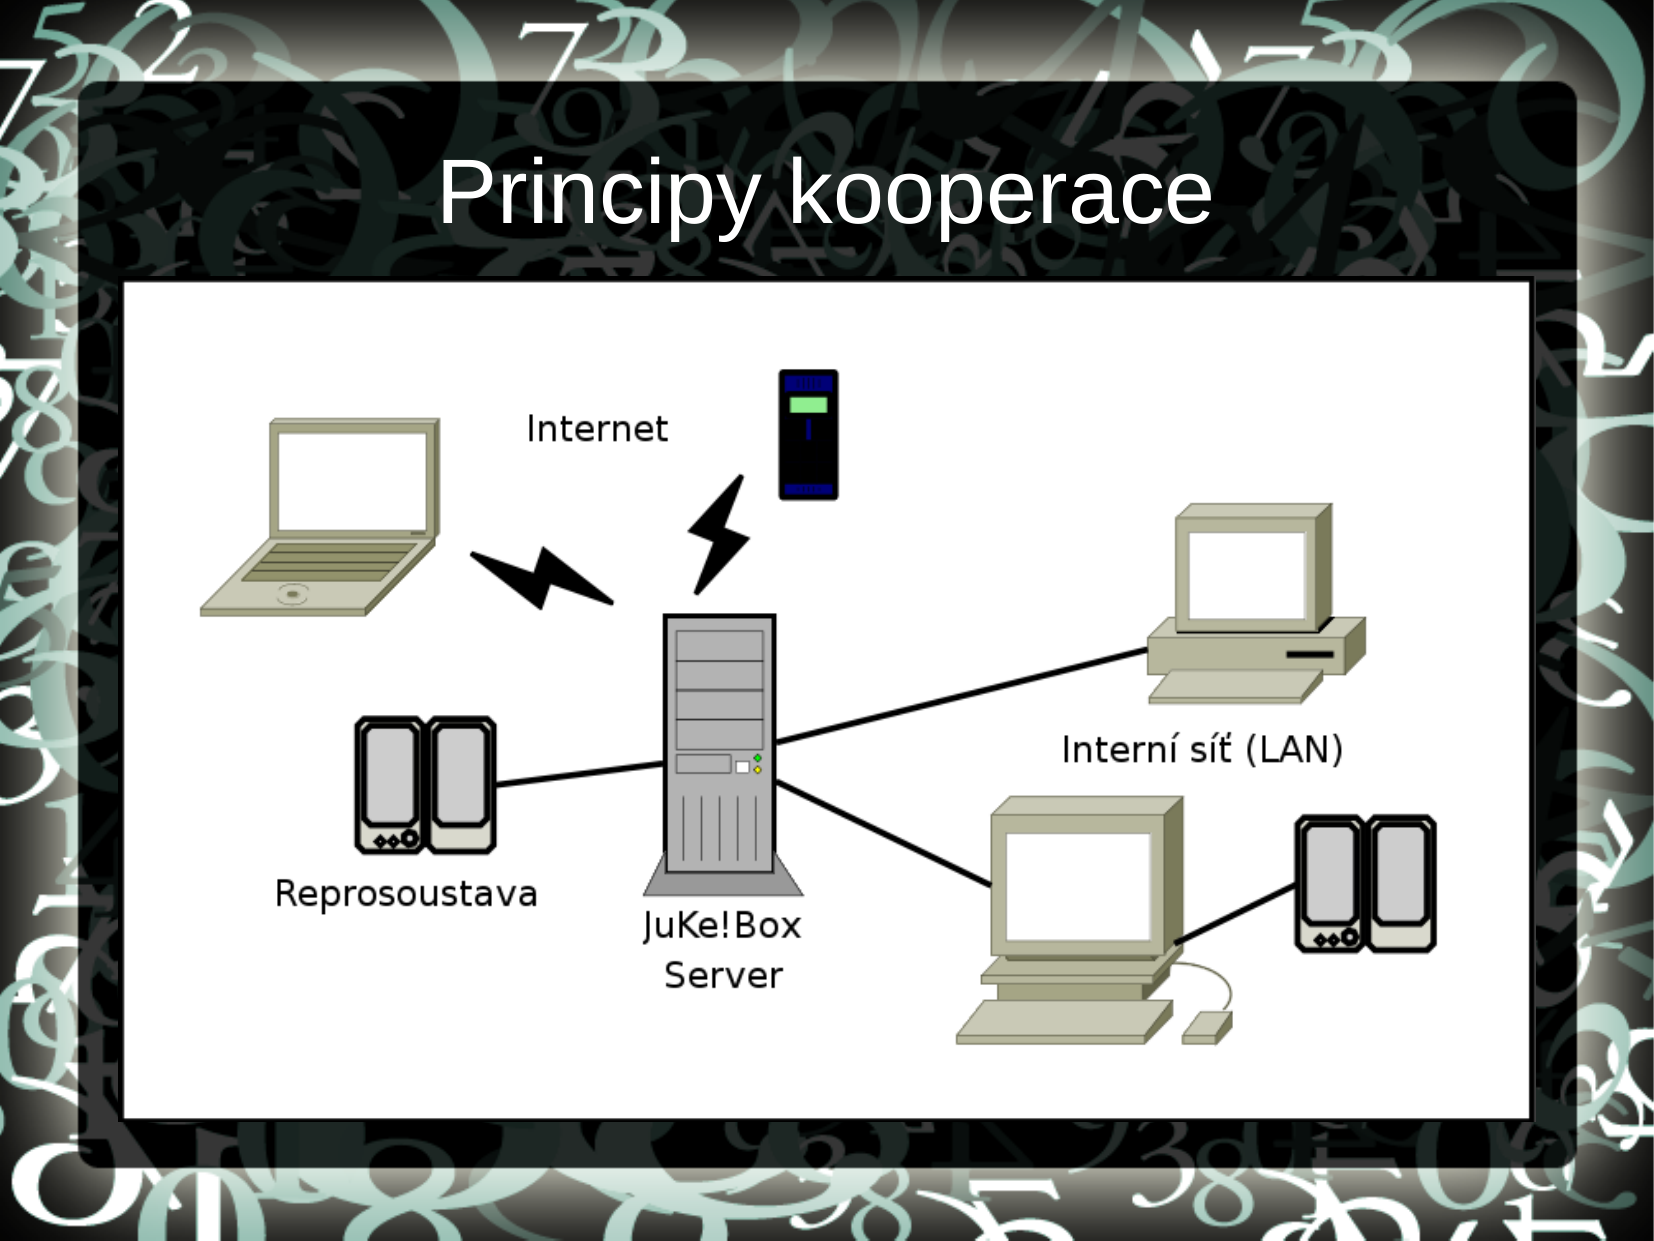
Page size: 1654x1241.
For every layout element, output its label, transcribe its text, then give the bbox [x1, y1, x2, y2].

picture [0, 0, 1654, 1241]
title Principy kooperace [82, 88, 1571, 296]
